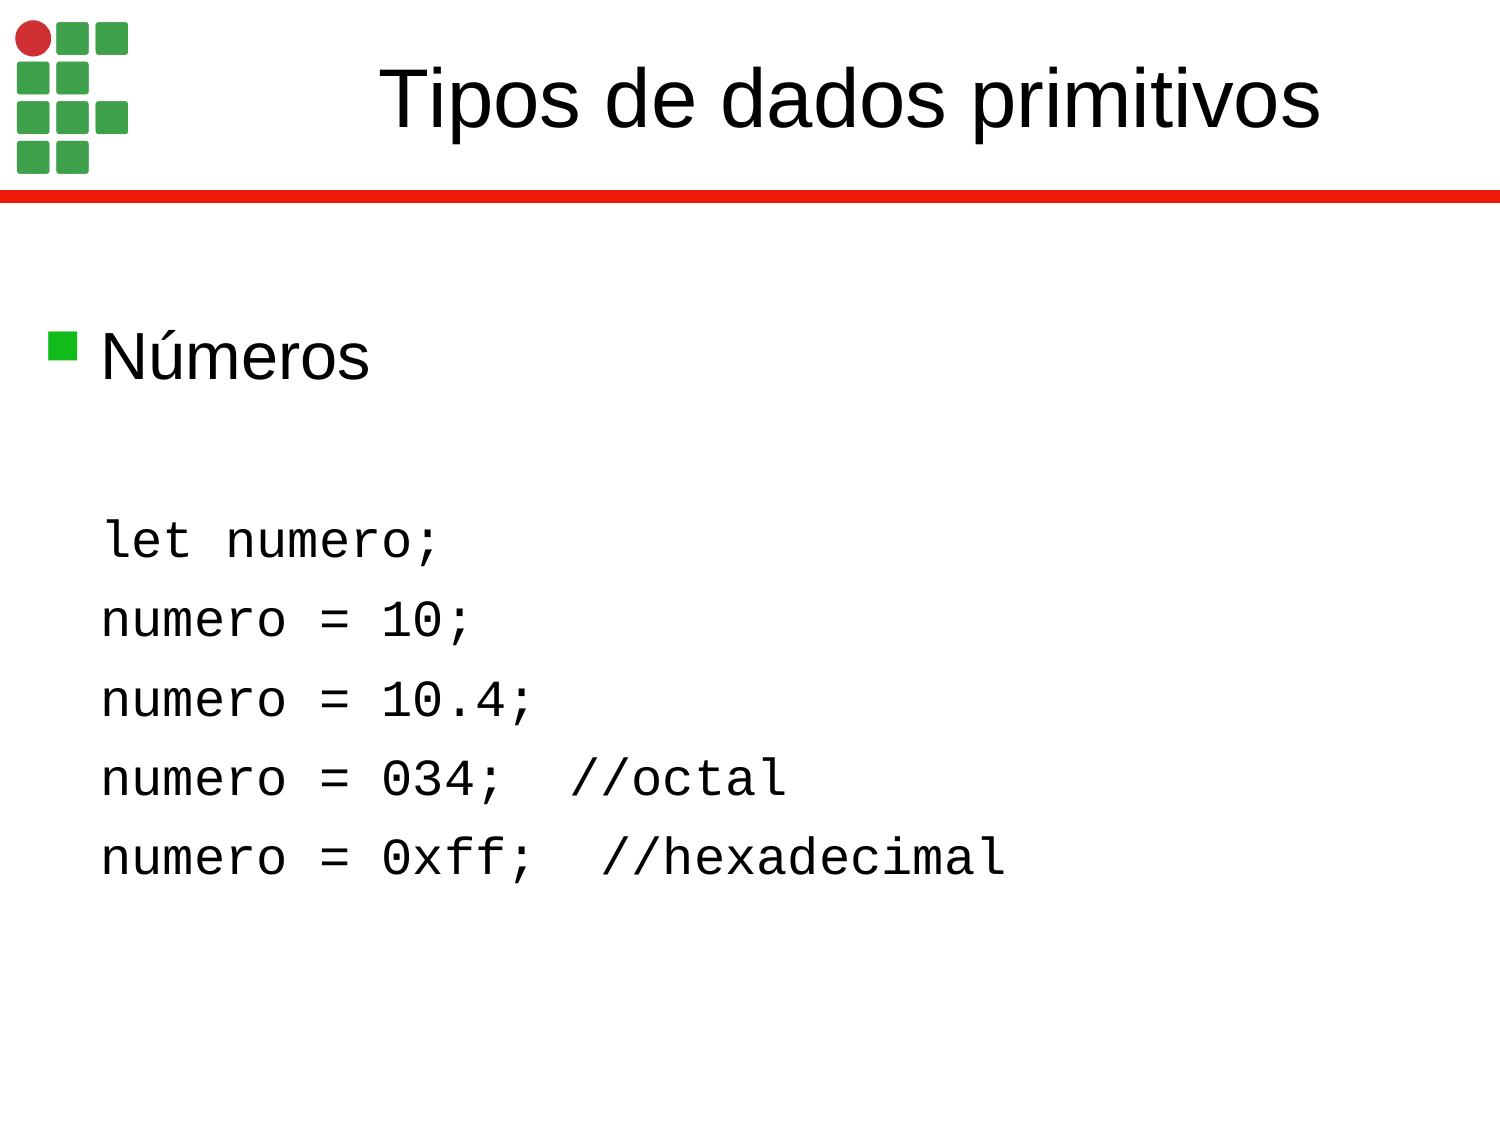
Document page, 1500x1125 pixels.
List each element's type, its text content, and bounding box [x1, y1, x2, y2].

list Números let numero; numero = 10; numero = 10.4; numero = 034; //octal numero = 0xff; //hexadecimal [29, 207, 1471, 1087]
picture [14, 16, 130, 178]
title Tipos de dados primitivos [230, 0, 1471, 202]
